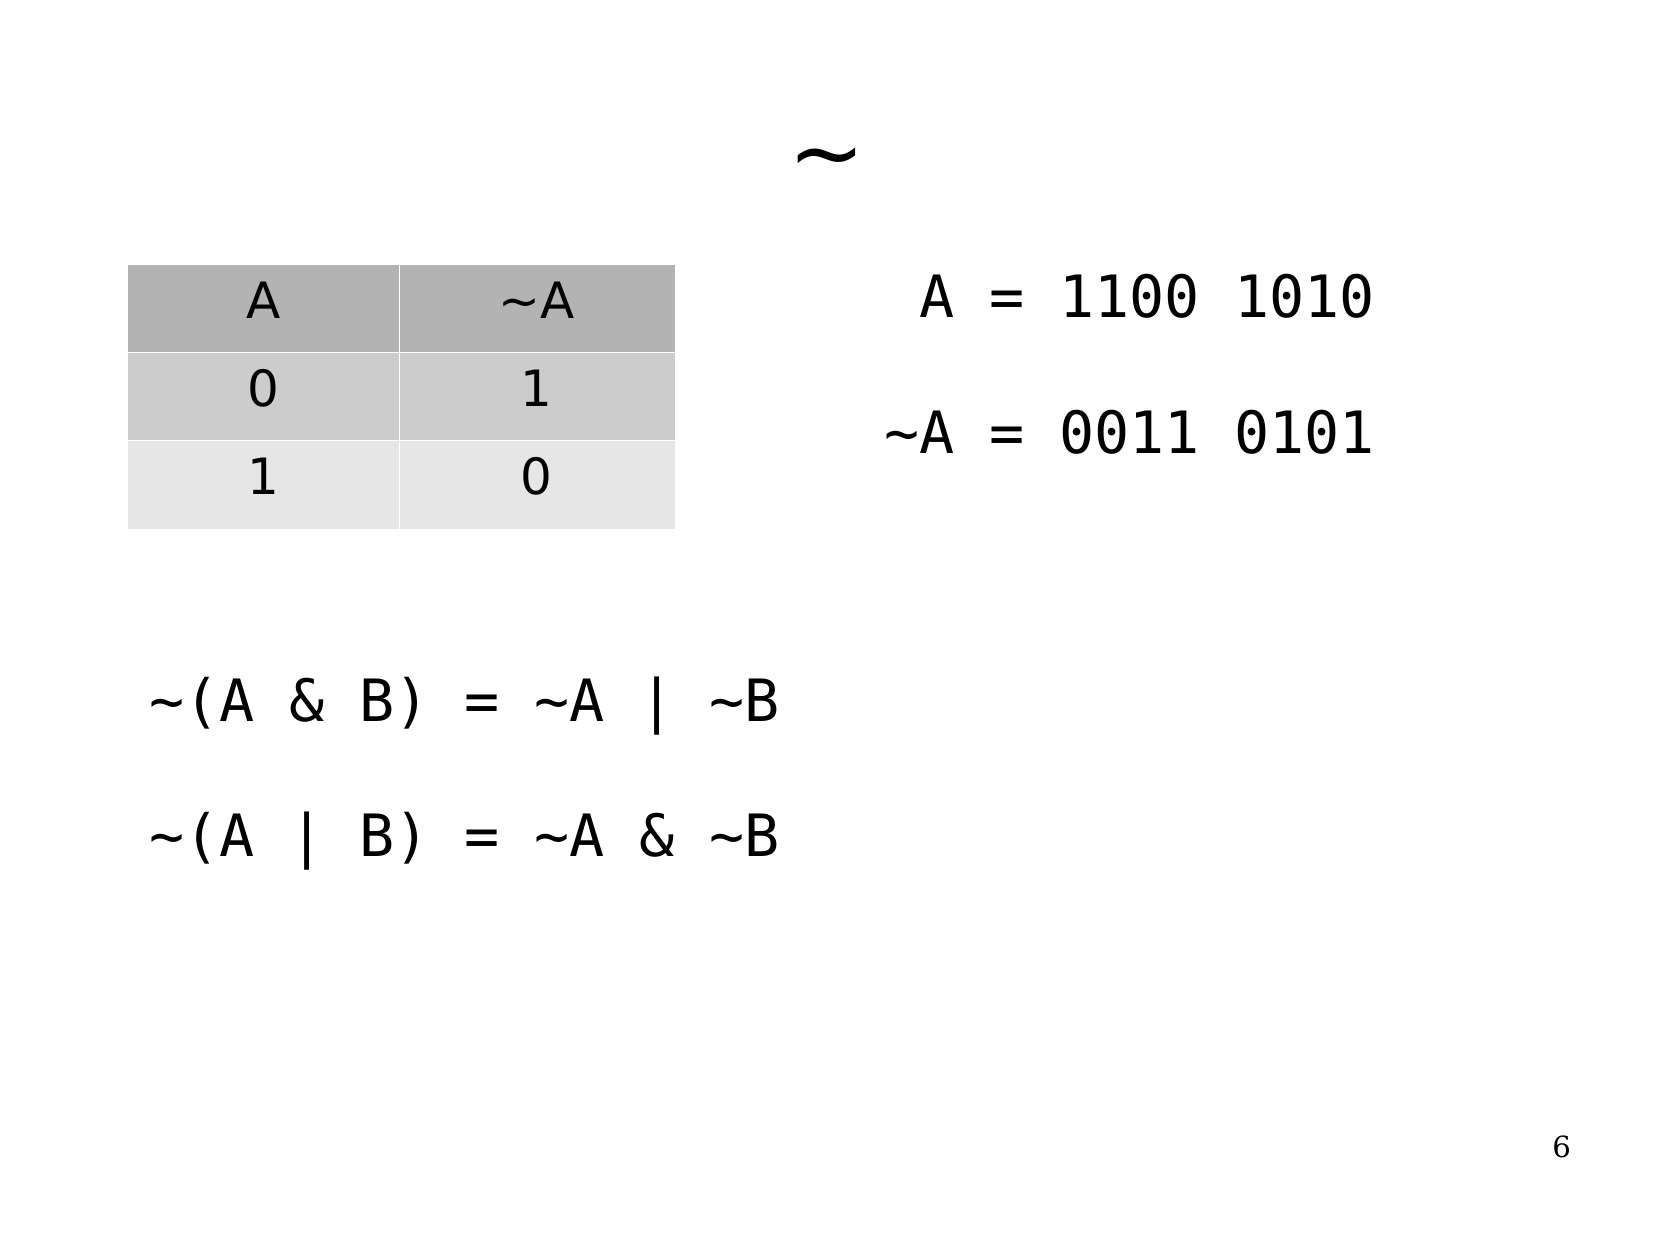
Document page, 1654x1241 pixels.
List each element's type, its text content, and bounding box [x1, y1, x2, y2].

title ~ [82, 49, 1571, 257]
table_header ~A [400, 265, 675, 352]
table_cell 0 [128, 353, 399, 440]
table_cell 0 [400, 441, 675, 529]
table_cell 1 [128, 441, 399, 529]
text_box A = 1100 1010 ~A = 0011 0101 [765, 256, 1533, 557]
table_cell 1 [400, 353, 675, 440]
text_box ~(A & B) = ~A | ~B ~(A | B) = ~A & ~B [135, 660, 795, 879]
table_header A [128, 265, 399, 352]
